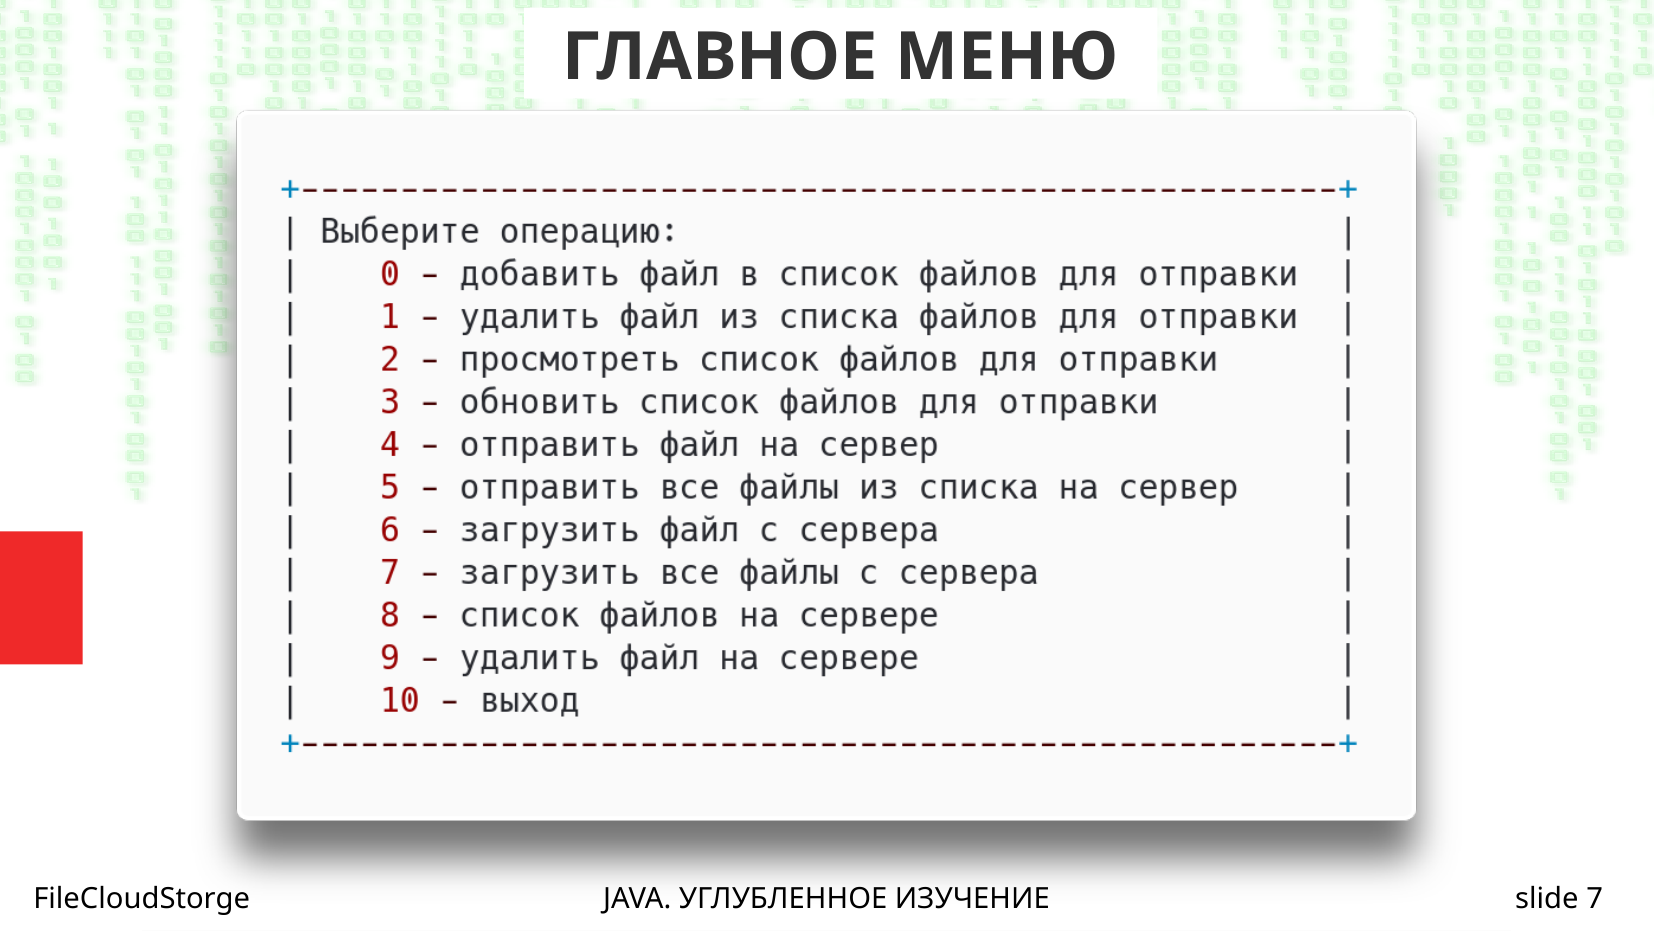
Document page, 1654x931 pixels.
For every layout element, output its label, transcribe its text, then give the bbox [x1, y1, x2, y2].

text_box FileCloudStorge [0, 876, 142, 917]
picture [0, 0, 1654, 931]
text_box slide 7 [1511, 876, 1654, 917]
